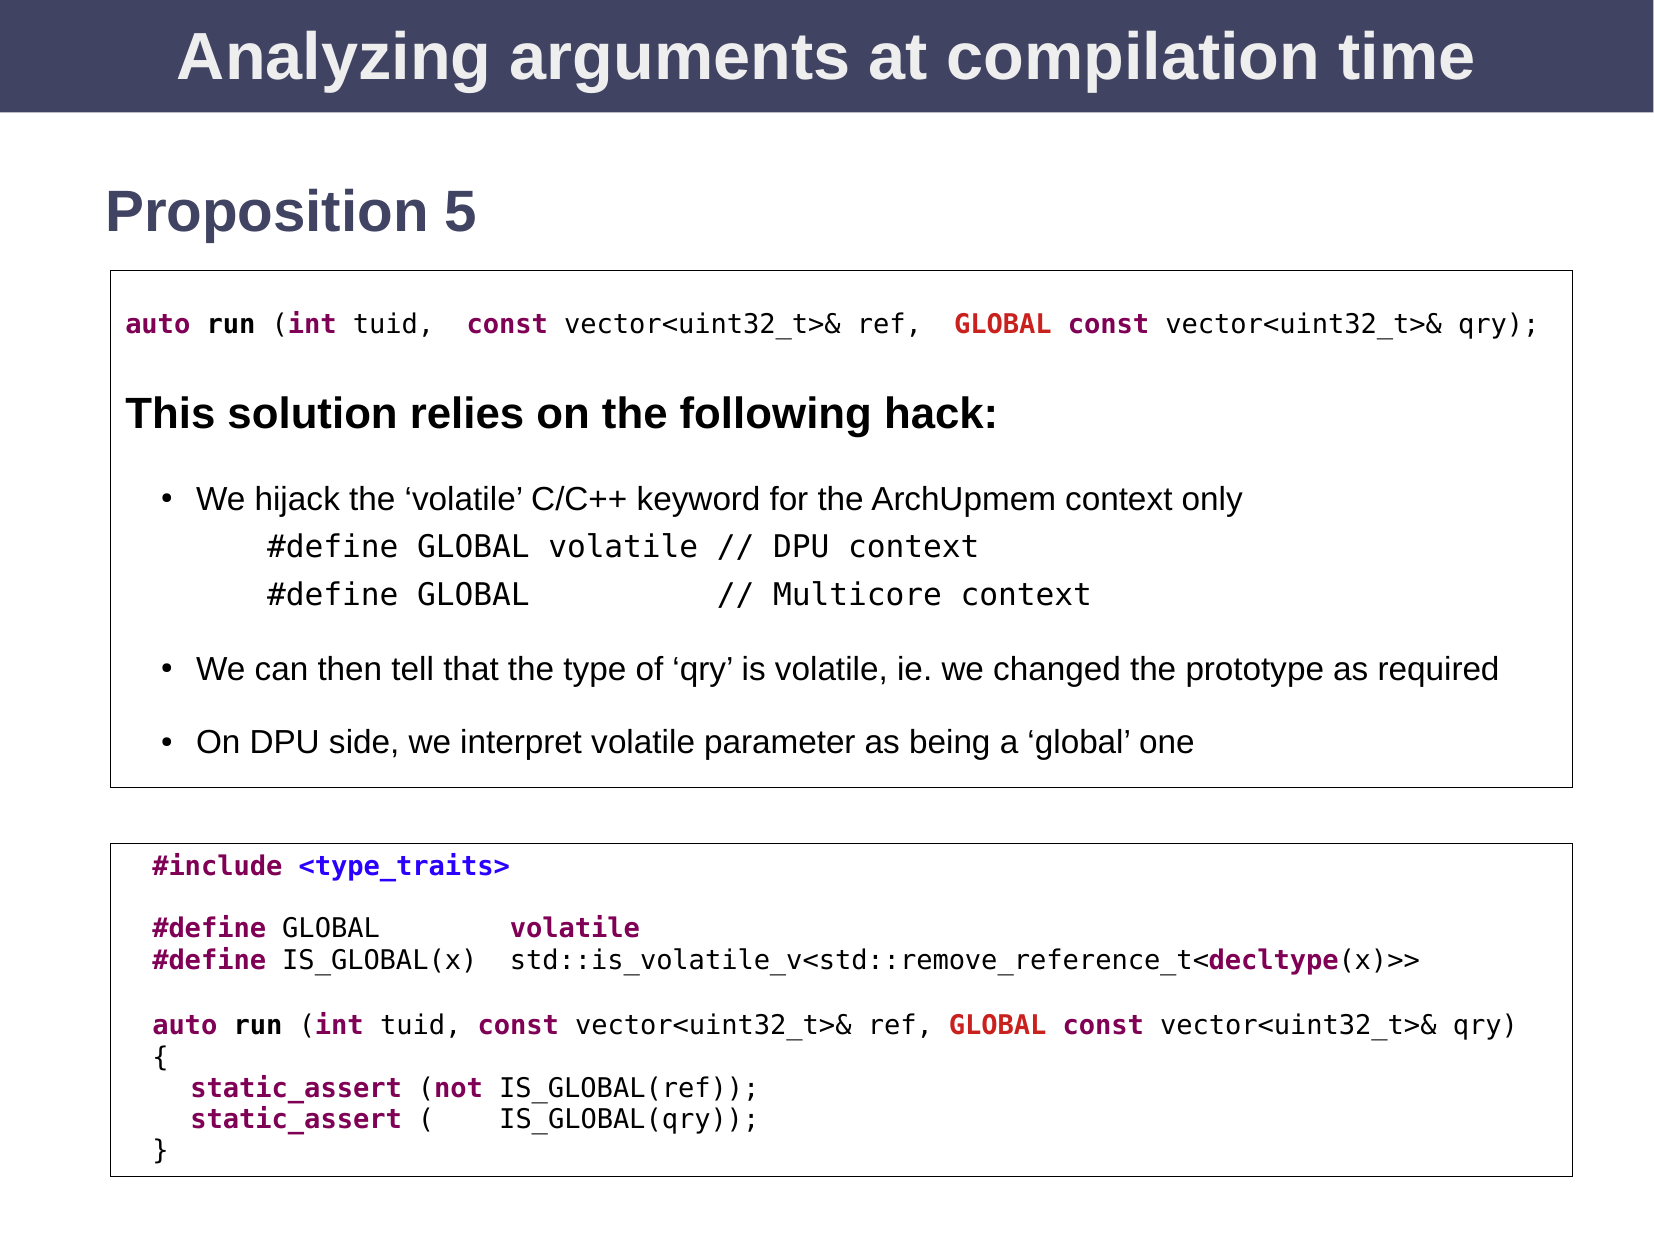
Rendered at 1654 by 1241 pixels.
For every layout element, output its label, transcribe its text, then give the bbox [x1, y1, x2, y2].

text_box Analyzing arguments at compilation time [0, 0, 1654, 113]
text_box #include <type_traits> #define GLOBAL volatile #define IS_GLOBAL(x) std::is_volatile_v<std::remove_reference_t<decltype(x)>> auto run (int tuid, const vector<uint32_t>& ref, GLOBAL const vector<uint32_t>& qry) { static_assert (not IS_GLOBAL(ref)); static_assert ( IS_GLOBAL(qry)); } [110, 843, 1573, 1177]
text_box Proposition 5 [90, 171, 1576, 263]
text_box auto run (int tuid, const vector<uint32_t>& ref, GLOBAL const vector<uint32_t>& qry); This solution relies on the following hack: We hijack the ‘volatile’ C/C++ keyword for the ArchUpmem context only #define GLOBAL volatile // DPU context #define GLOBAL // Multicore context We can then tell that the type of ‘qry’ is volatile, ie. we changed the prototype as required On DPU side, we interpret volatile parameter as being a ‘global’ one [110, 270, 1573, 788]
